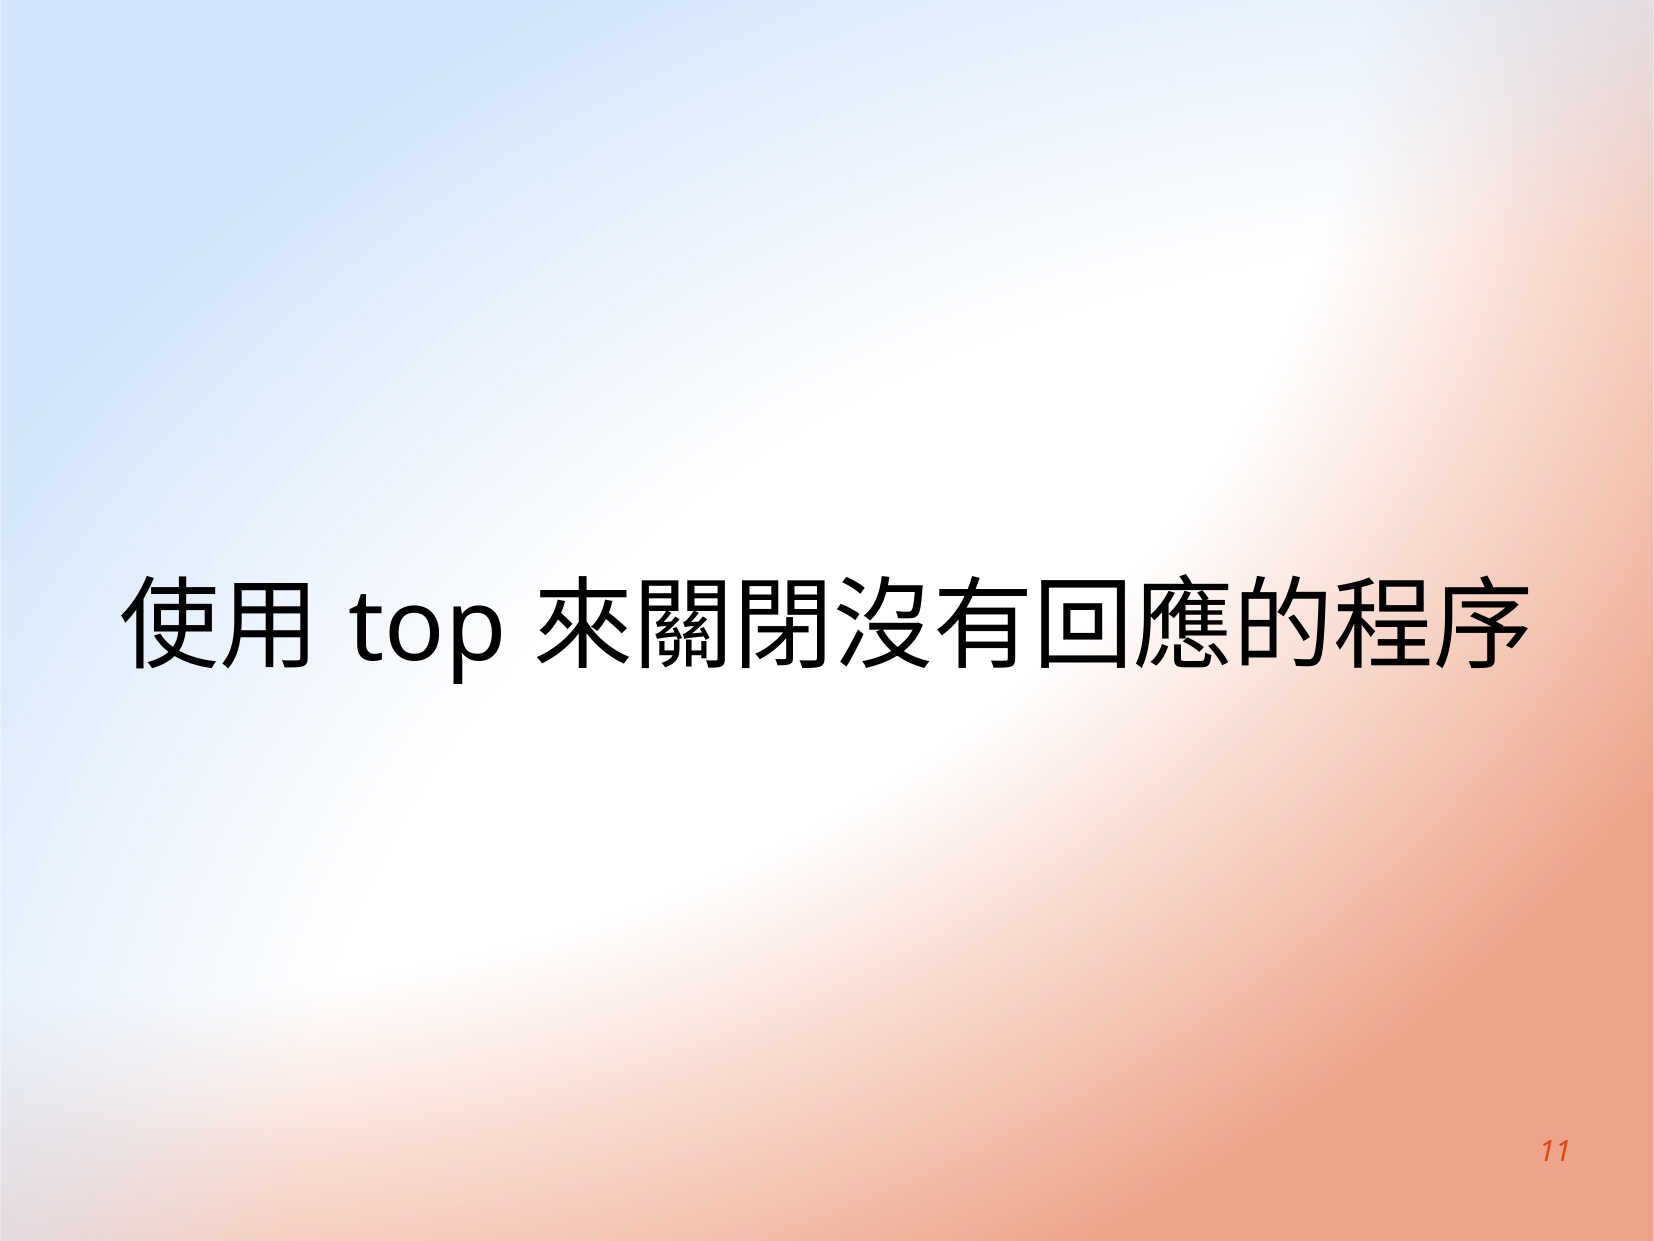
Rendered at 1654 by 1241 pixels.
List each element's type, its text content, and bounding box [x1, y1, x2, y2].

picture [0, 0, 1654, 1241]
subtitle 使用top來關閉沒有回應的程序 [82, 49, 1571, 1186]
